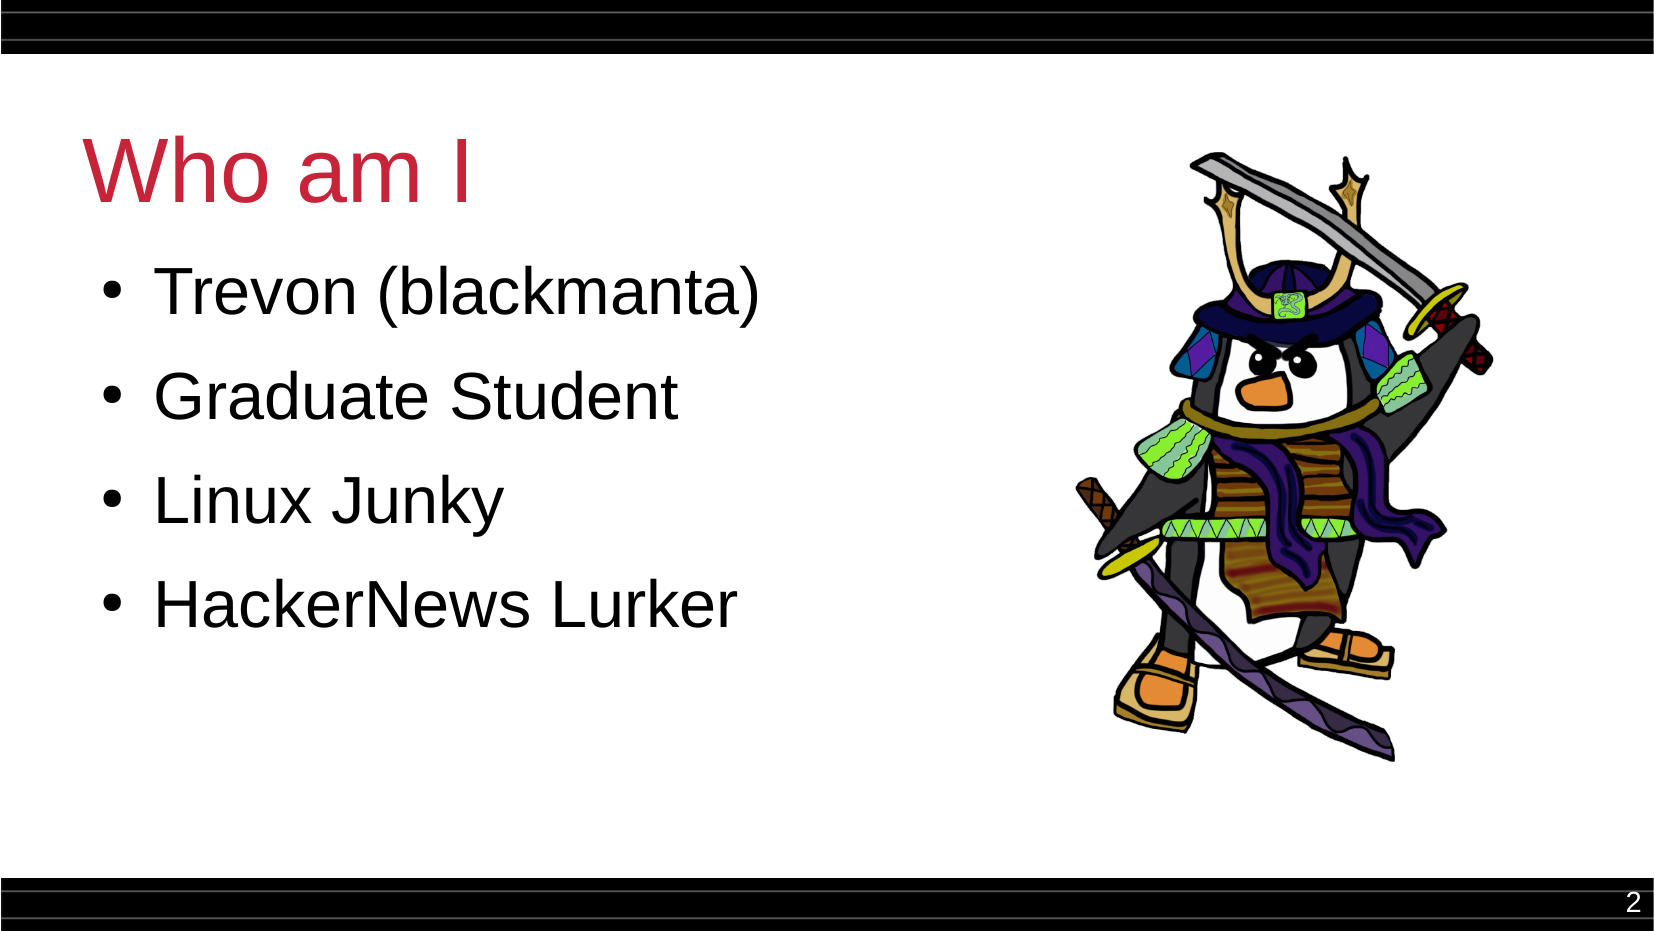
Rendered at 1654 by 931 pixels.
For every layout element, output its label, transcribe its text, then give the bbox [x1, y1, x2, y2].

picture [1, 0, 1654, 54]
picture [1050, 134, 1508, 781]
title Who am I [82, 92, 1571, 249]
picture [1, 878, 1654, 931]
list Trevon (blackmanta) Graduate Student Linux Junky HackerNews Lurker [82, 254, 826, 706]
